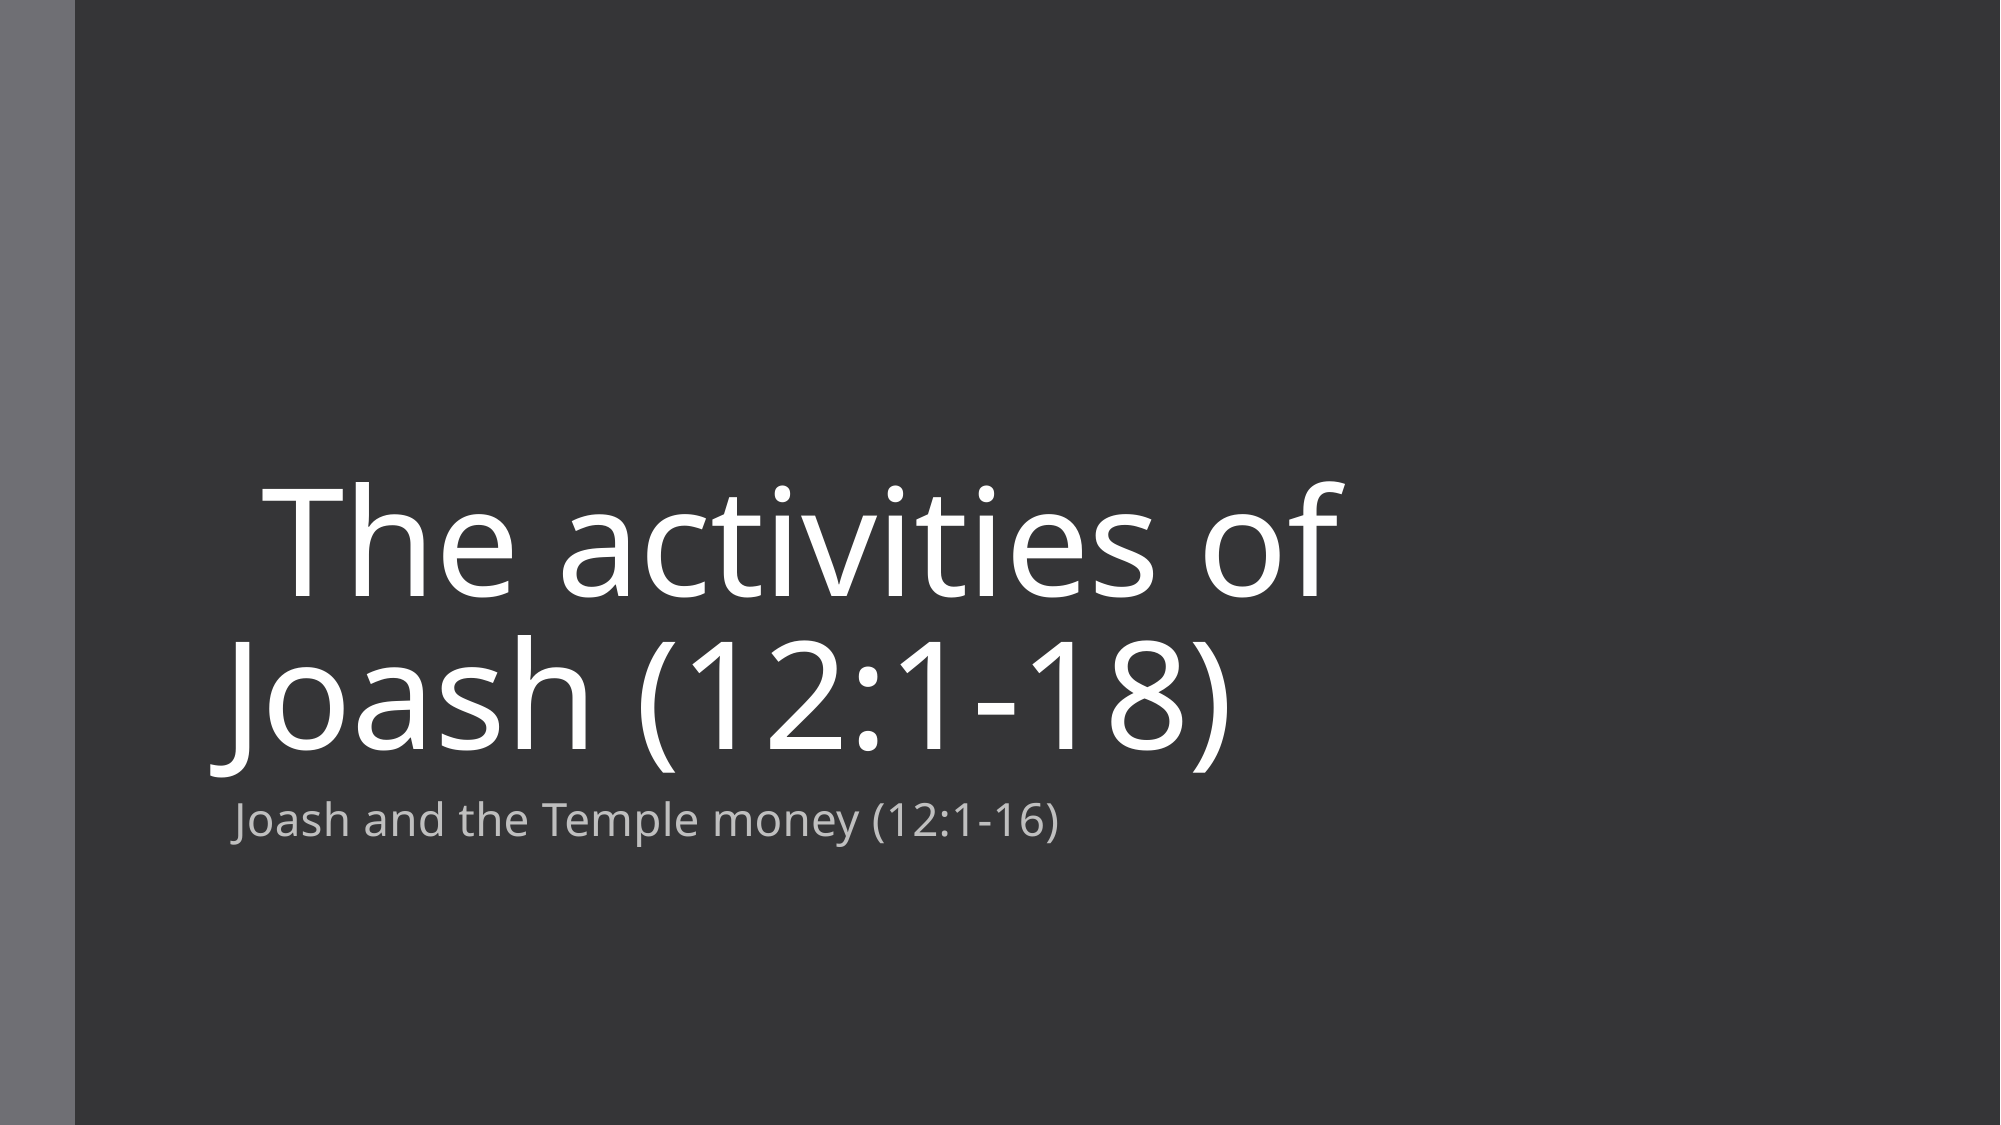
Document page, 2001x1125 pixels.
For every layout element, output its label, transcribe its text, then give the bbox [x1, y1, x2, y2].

subtitle Joash and the Temple money (12:1-16) [206, 787, 1752, 1066]
title The activities of Joash (12:1-18) [206, 124, 1752, 787]
